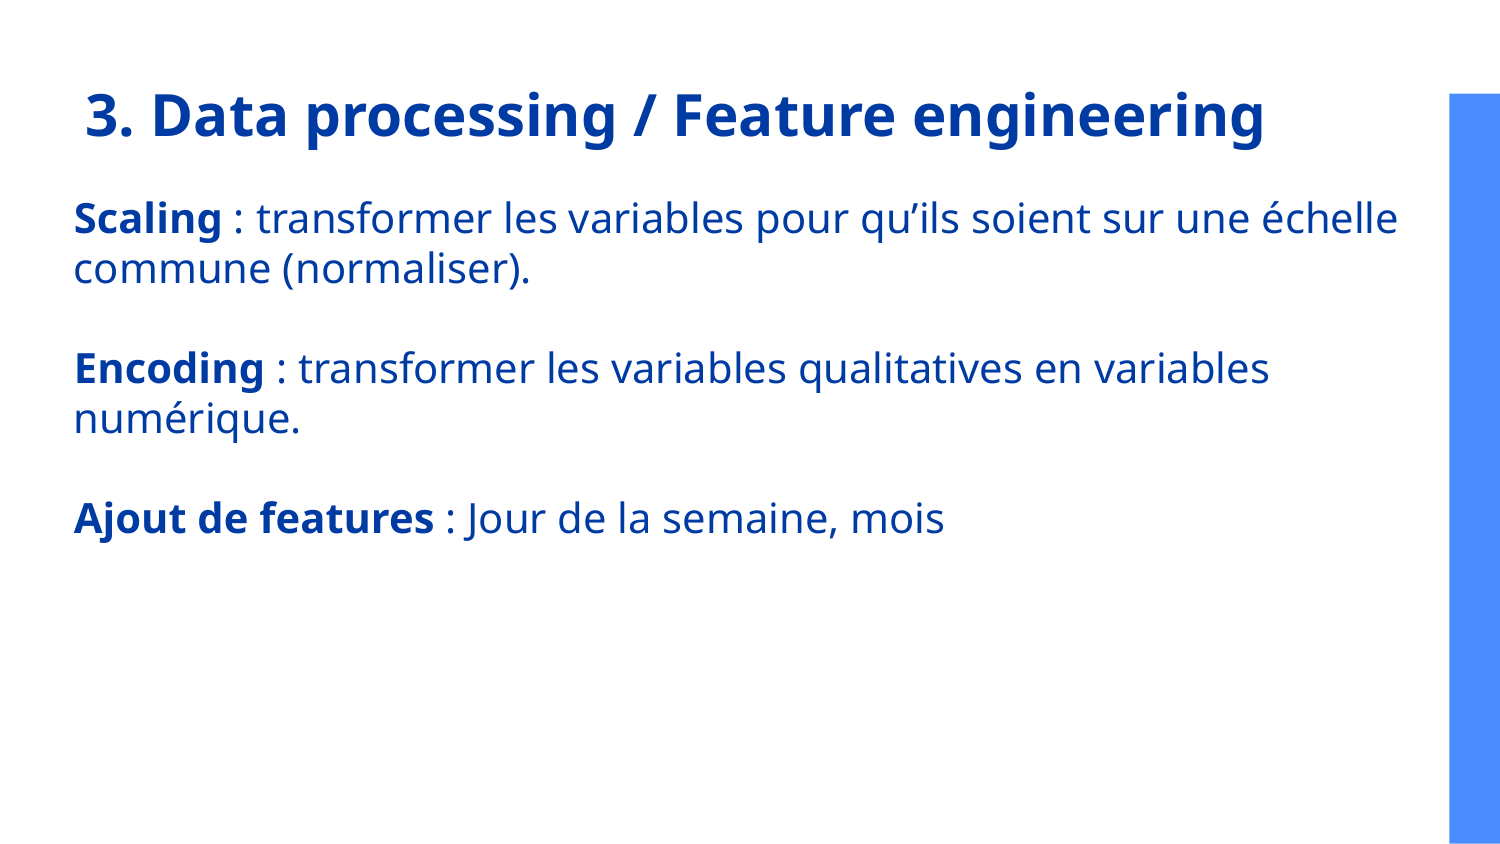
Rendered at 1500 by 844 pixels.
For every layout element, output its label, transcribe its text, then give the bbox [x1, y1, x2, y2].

title Scaling : transformer les variables pour qu’ils soient sur une échelle commune (normaliser). Encoding : transformer les variables qualitatives en variables numérique. Ajout de features : Jour de la semaine, mois [59, 177, 1418, 709]
title 3. Data processing / Feature engineering [70, 62, 1394, 170]
